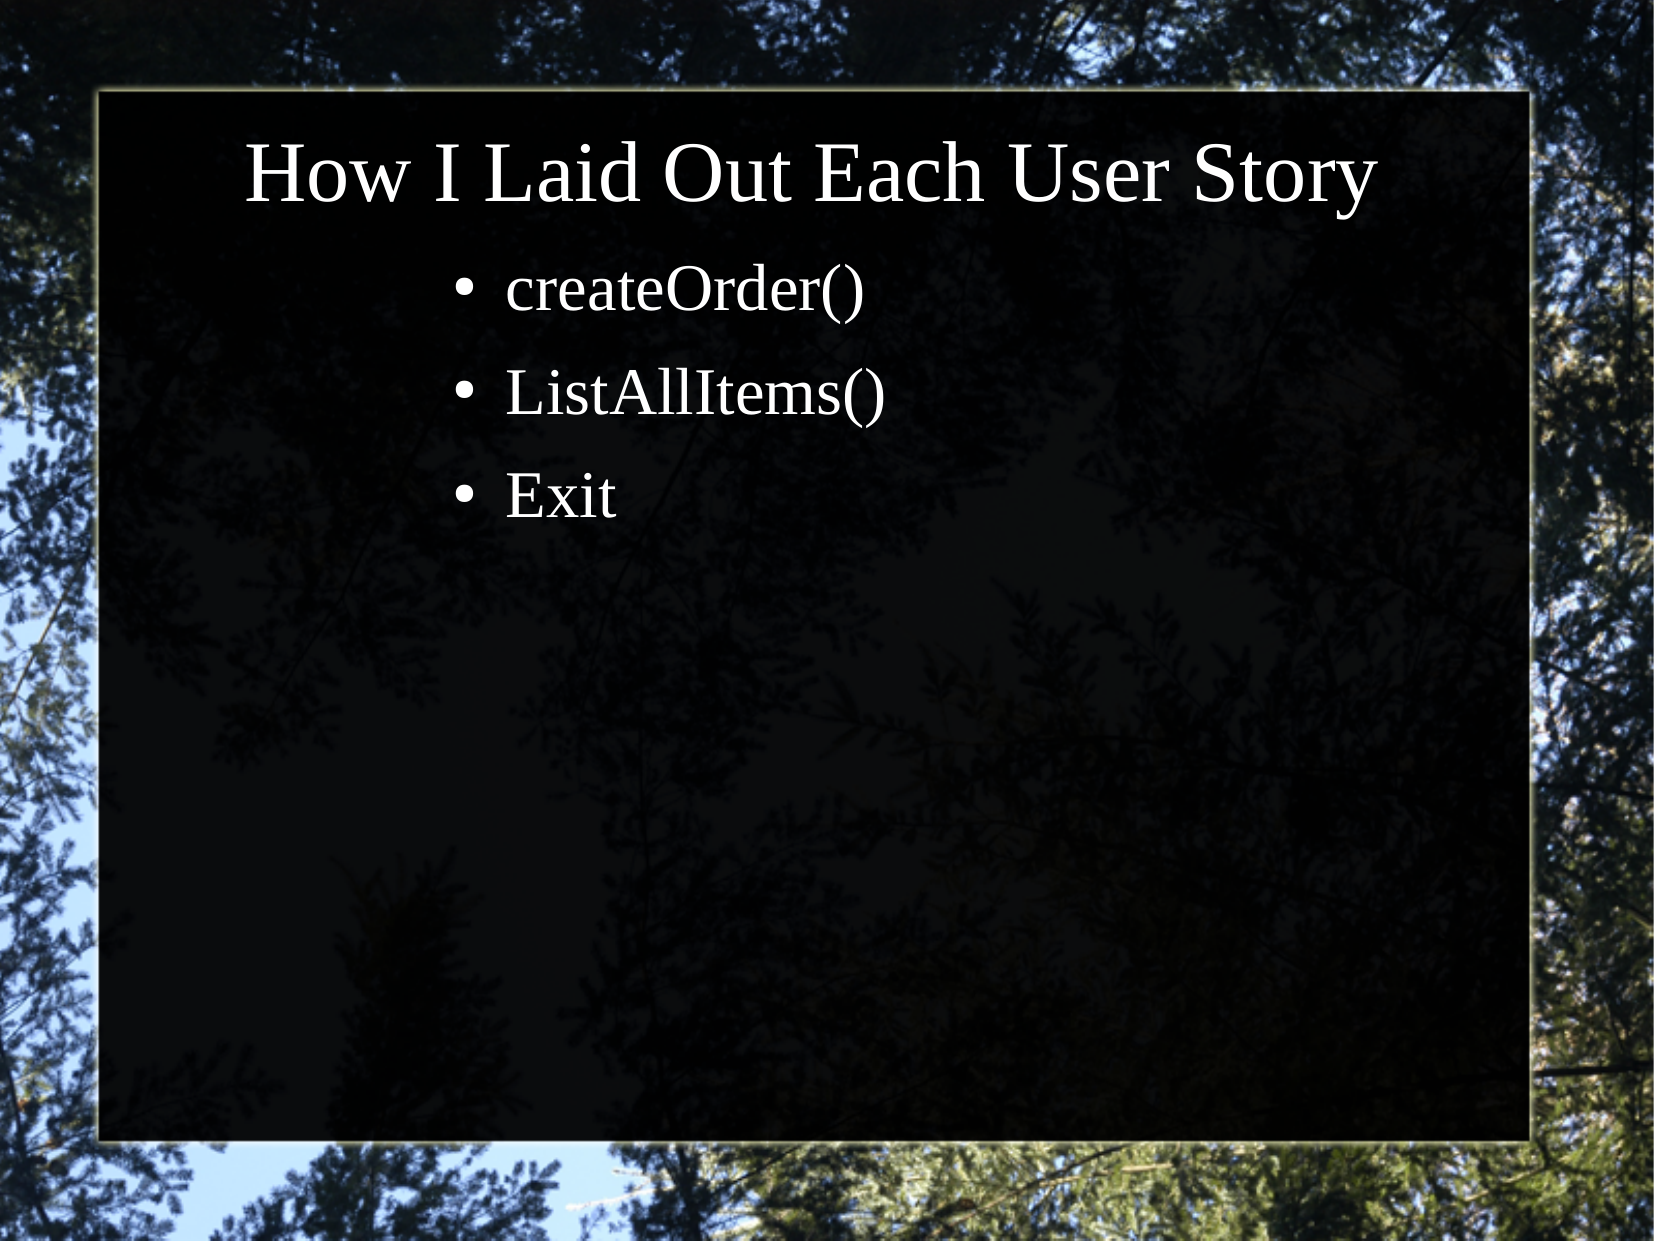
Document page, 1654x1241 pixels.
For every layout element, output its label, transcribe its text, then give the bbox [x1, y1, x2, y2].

picture [0, 0, 1654, 1241]
list createOrder() ListAllItems() Exit [435, 251, 1142, 1126]
title How I Laid Out Each User Story [88, 88, 1536, 257]
